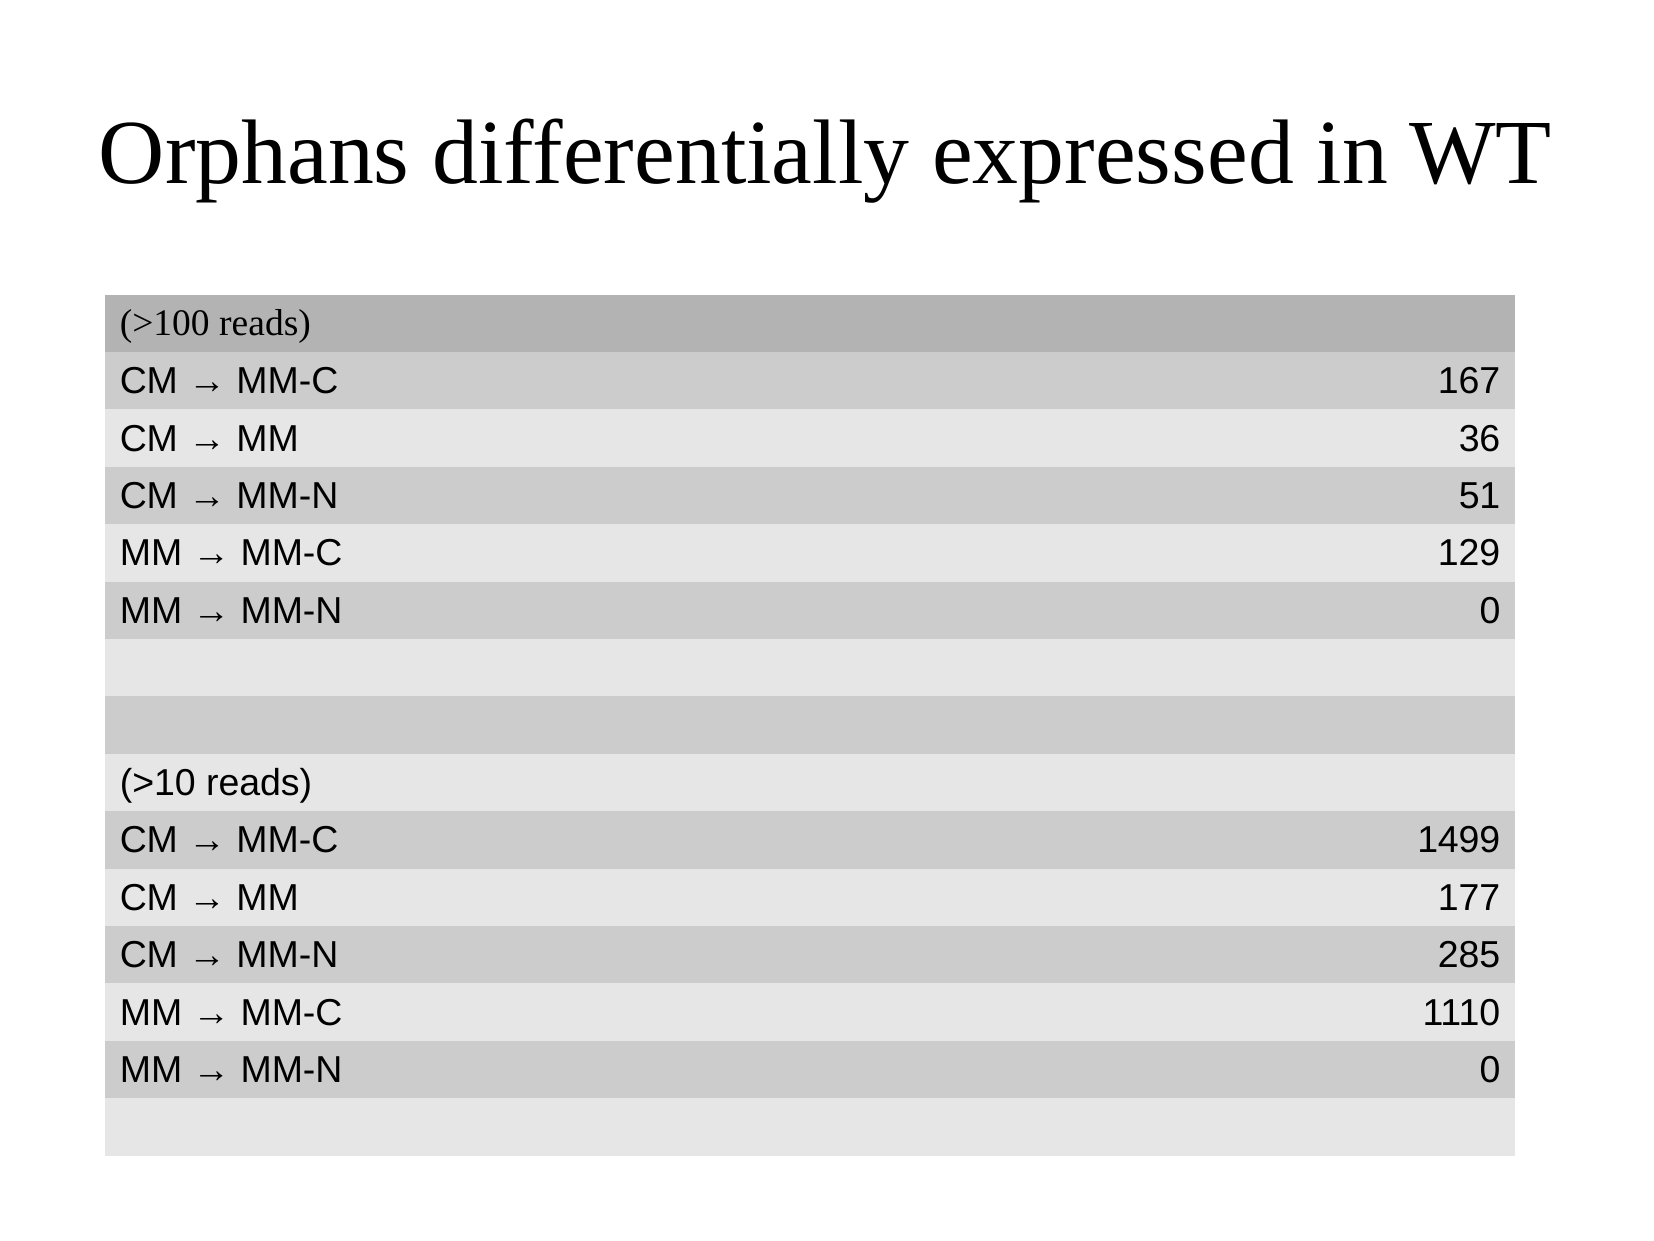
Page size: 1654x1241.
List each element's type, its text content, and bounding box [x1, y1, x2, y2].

table_cell CM → MM-N [105, 467, 1039, 524]
table_cell [105, 696, 1039, 754]
table_cell CM → MM-C [105, 352, 1039, 409]
table_cell MM → MM-C [105, 524, 1039, 582]
table_cell 36 [1039, 409, 1515, 467]
table_cell [1039, 1098, 1515, 1156]
table_cell 0 [1039, 1041, 1515, 1098]
table_cell [1039, 754, 1515, 811]
table_cell [1039, 696, 1515, 754]
table_cell CM → MM [105, 869, 1039, 926]
table_cell MM → MM-N [105, 1041, 1039, 1098]
table_cell 177 [1039, 869, 1515, 926]
table_cell (>10 reads) [105, 754, 1039, 811]
table_cell CM → MM [105, 409, 1039, 467]
table_cell [1039, 639, 1515, 696]
table_cell 1110 [1039, 983, 1515, 1041]
table_cell 285 [1039, 926, 1515, 983]
table_cell 129 [1039, 524, 1515, 582]
table_cell [105, 639, 1039, 696]
table_cell MM → MM-N [105, 582, 1039, 639]
table_header [1039, 295, 1515, 352]
table_cell 51 [1039, 467, 1515, 524]
table_cell MM → MM-C [105, 983, 1039, 1041]
table_cell [105, 1098, 1039, 1156]
table_cell CM → MM-C [105, 811, 1039, 869]
table_cell 0 [1039, 582, 1515, 639]
table_cell 1499 [1039, 811, 1515, 869]
table_cell CM → MM-N [105, 926, 1039, 983]
title Orphans differentially expressed in WT [82, 49, 1571, 257]
table_header (>100 reads) [105, 295, 1039, 352]
table_cell 167 [1039, 352, 1515, 409]
